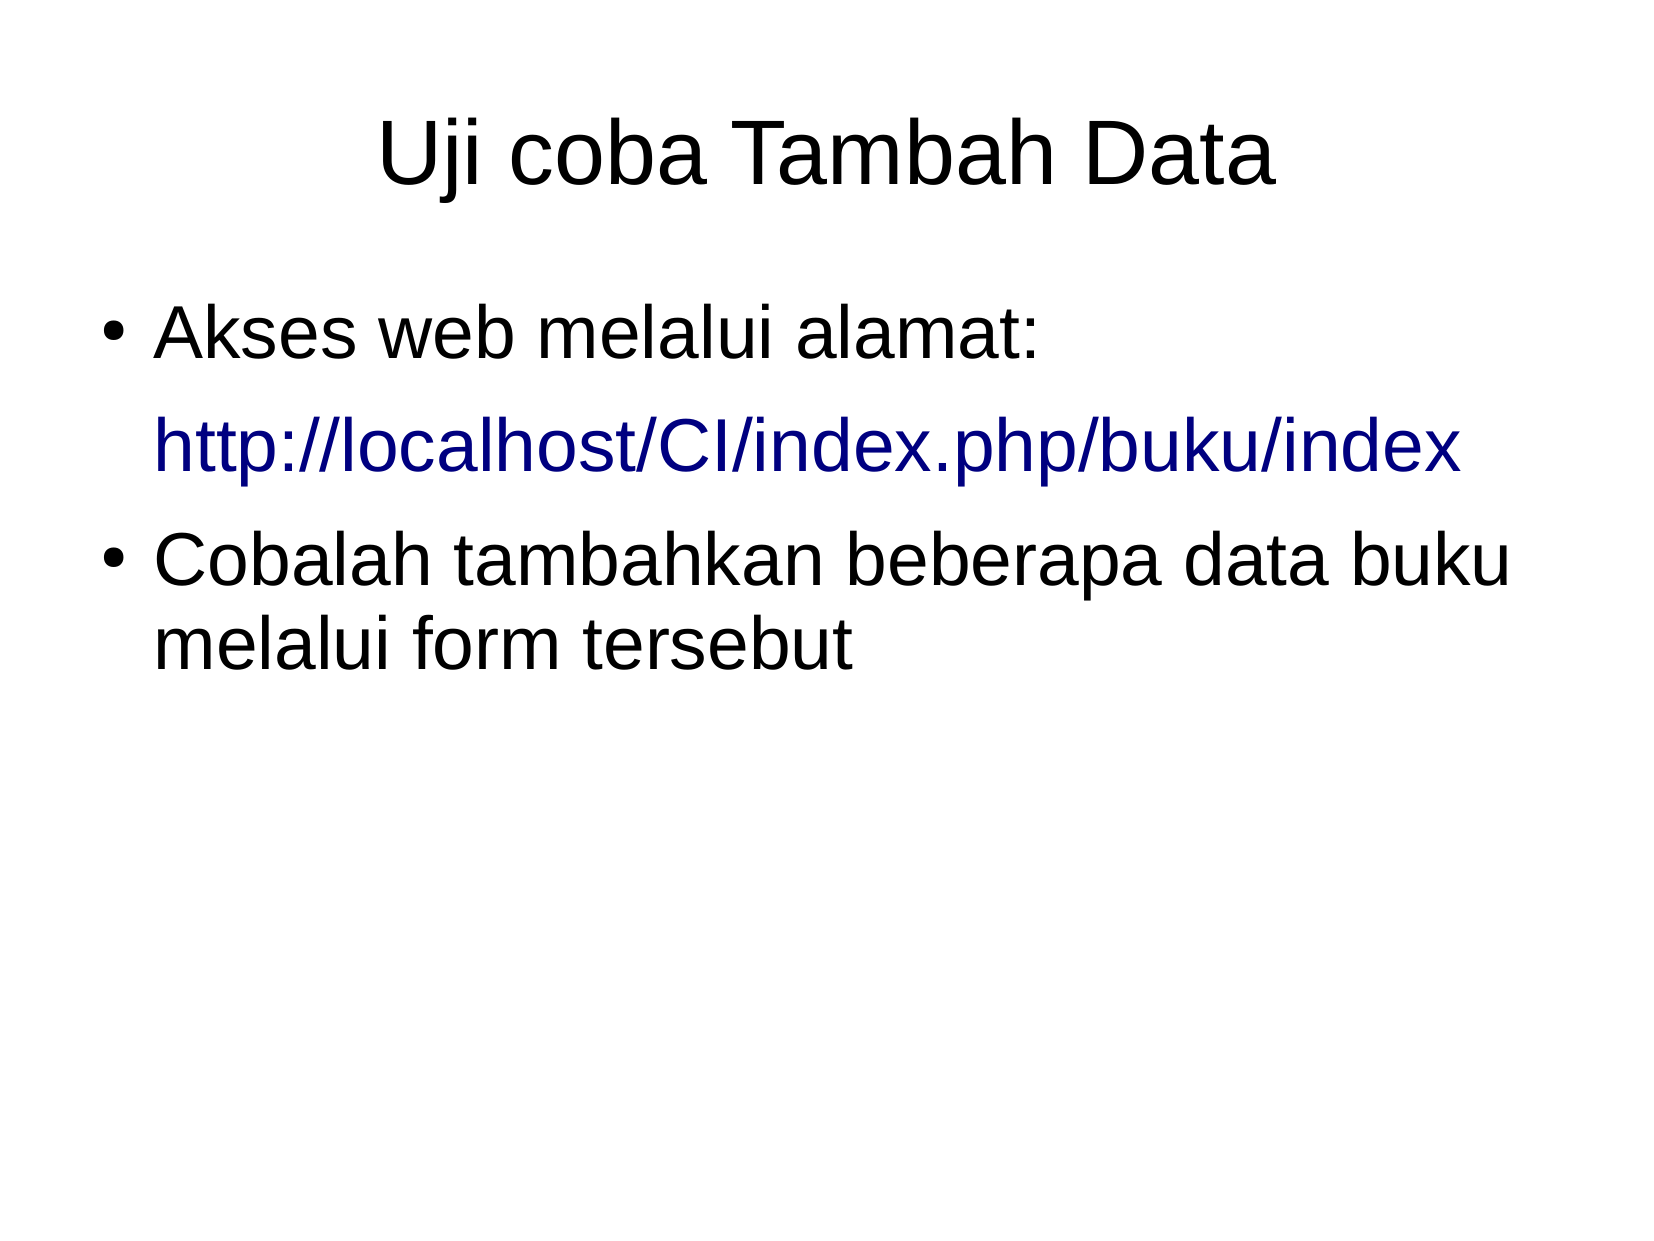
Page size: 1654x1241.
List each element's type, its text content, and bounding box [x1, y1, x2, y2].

title Uji coba Tambah Data [82, 49, 1571, 257]
list Akses web melalui alamat: http://localhost/CI/index.php/buku/index Cobalah tambahkan beberapa data buku melalui form tersebut [82, 290, 1571, 1010]
